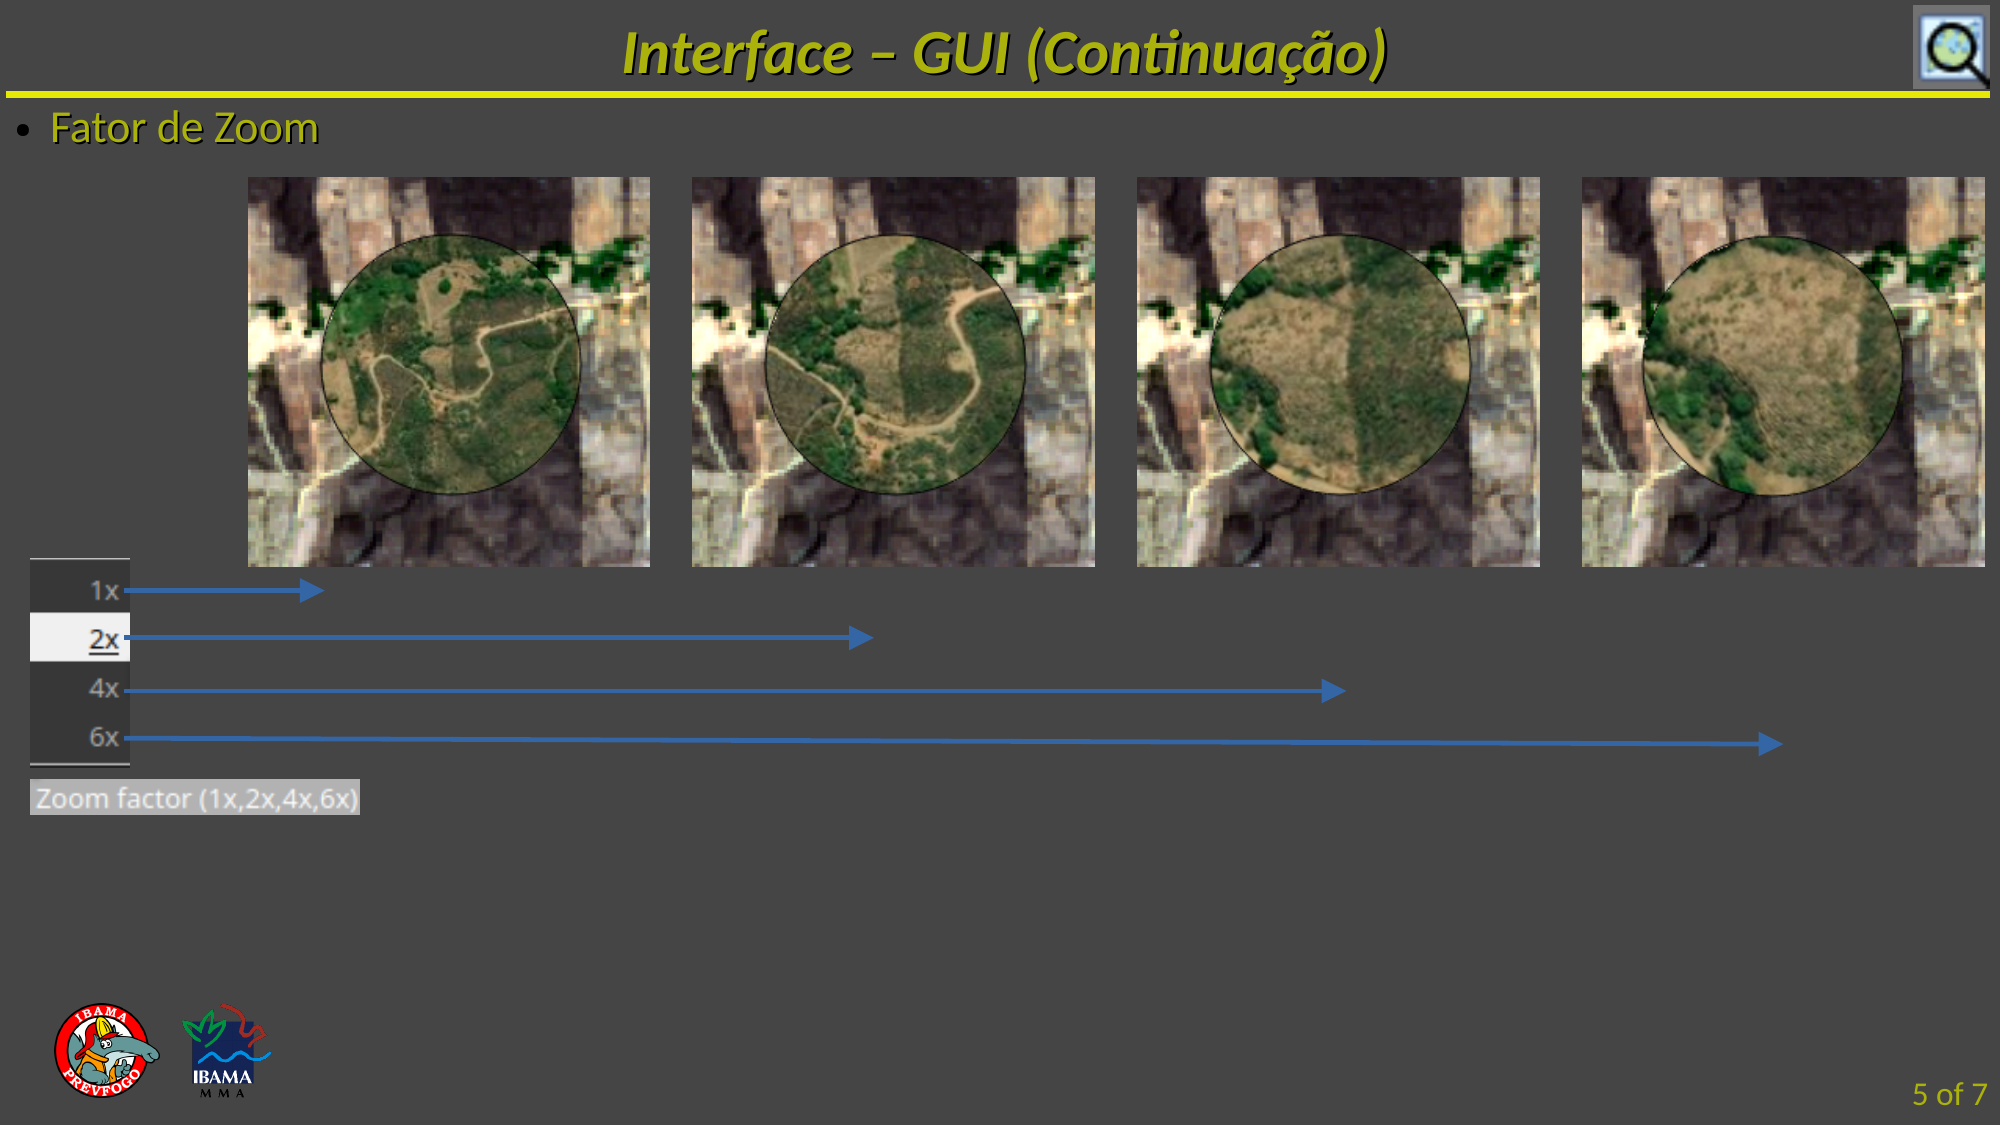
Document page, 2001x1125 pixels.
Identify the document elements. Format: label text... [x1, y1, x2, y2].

picture [54, 1003, 160, 1098]
picture [248, 177, 650, 567]
picture [173, 1003, 272, 1098]
picture [1137, 177, 1540, 567]
picture [1913, 5, 1990, 89]
picture [30, 558, 130, 768]
picture [1582, 177, 1985, 567]
picture [692, 177, 1095, 567]
subtitle Interface – GUI (Continuação) [9, 11, 2000, 95]
text_box Fator de Zoom [0, 101, 2000, 179]
picture [30, 779, 360, 815]
text_box <número> of 7 [1757, 1080, 1989, 1125]
